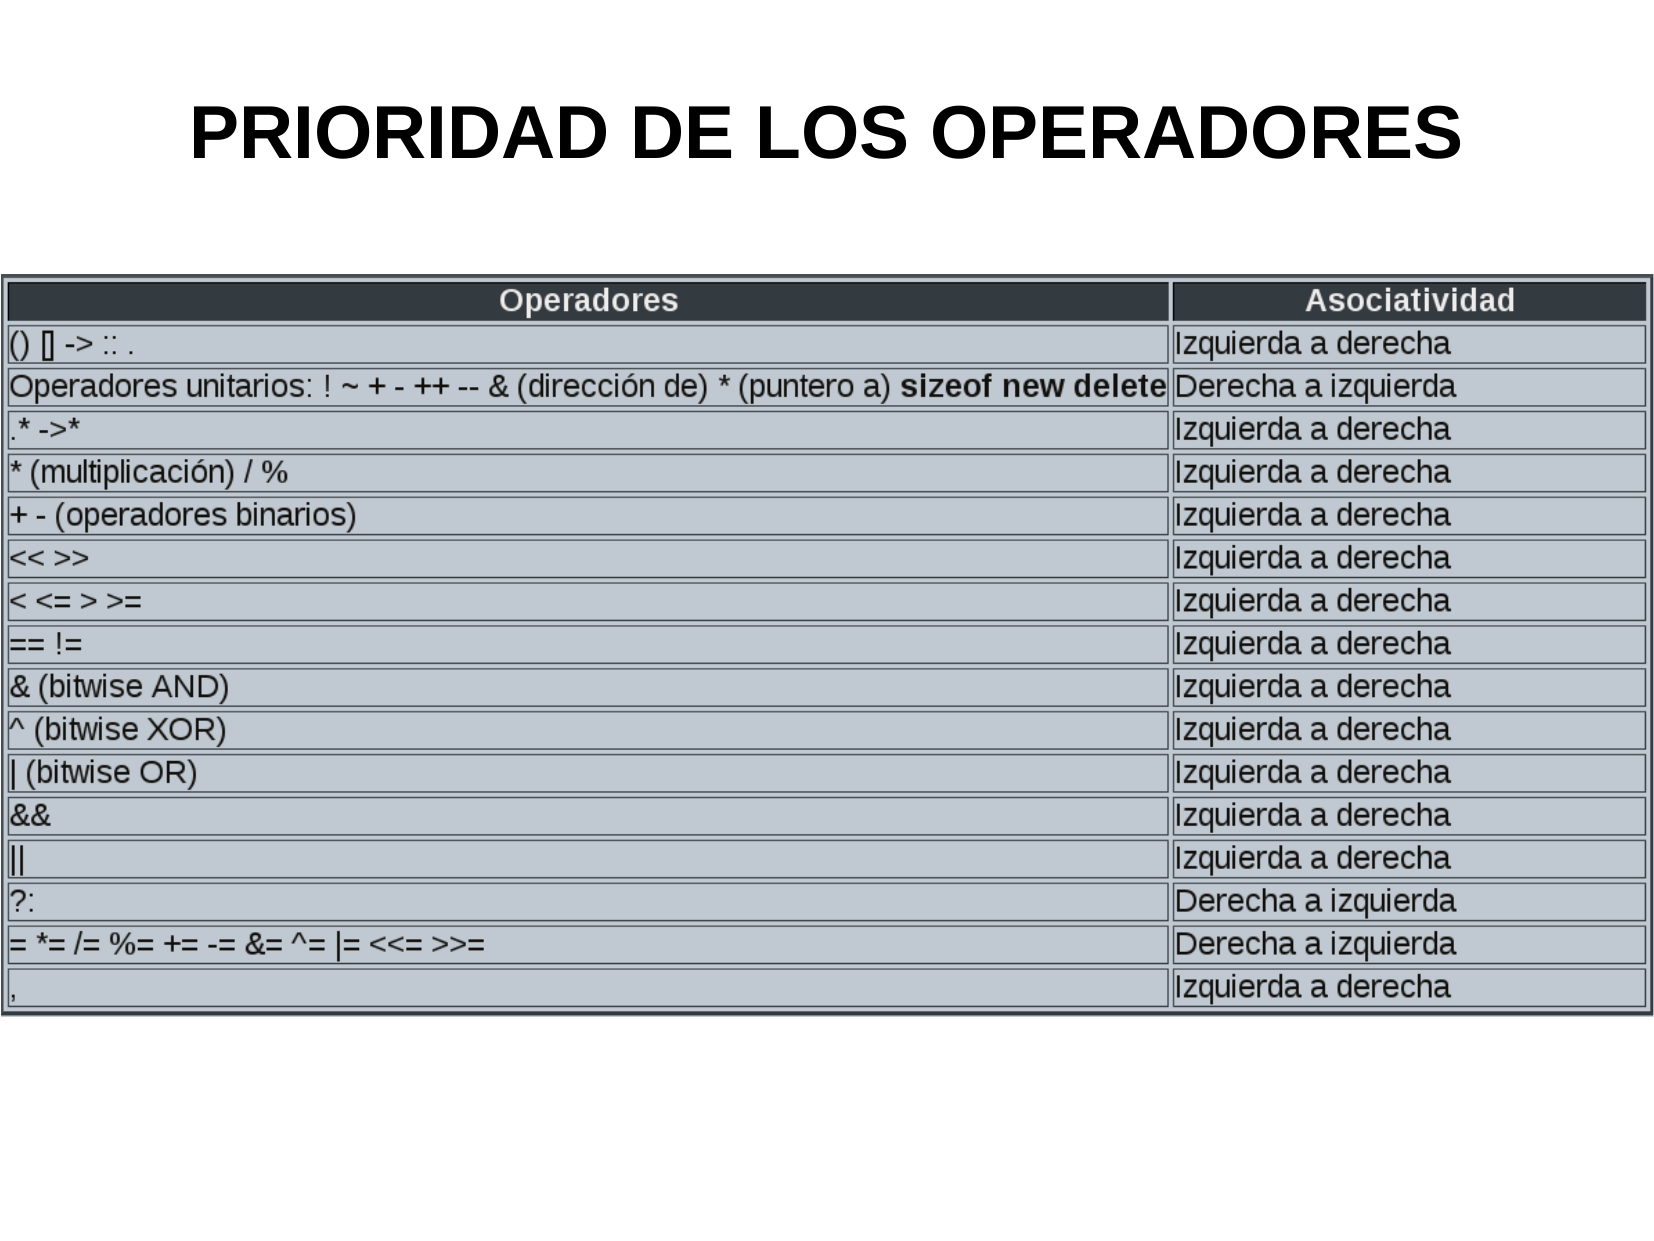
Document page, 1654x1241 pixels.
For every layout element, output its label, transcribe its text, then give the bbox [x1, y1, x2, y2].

title PRIORIDAD DE LOS OPERADORES [82, 29, 1571, 237]
picture [1, 274, 1654, 1017]
